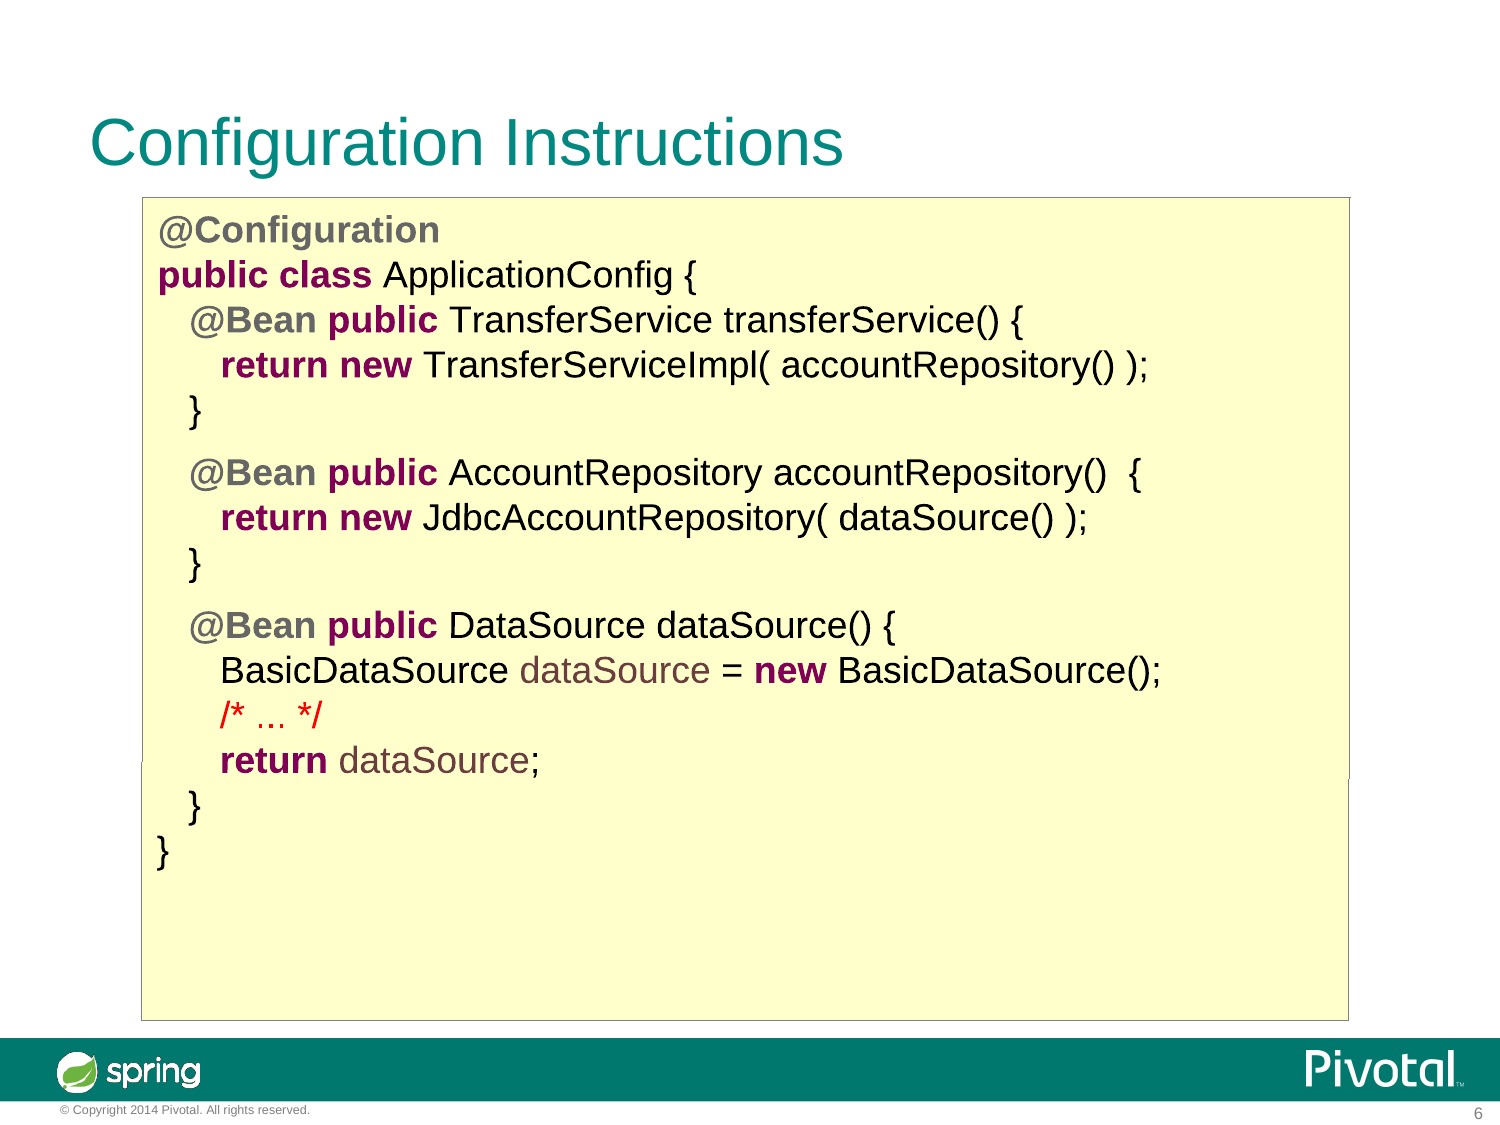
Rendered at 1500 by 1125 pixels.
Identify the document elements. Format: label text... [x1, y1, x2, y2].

title Configuration Instructions [75, 45, 1426, 233]
picture [1306, 1050, 1464, 1087]
picture [32, 1041, 210, 1103]
text_box @Configuration public class ApplicationConfig { @Bean public TransferService transferService() { return new TransferServiceImpl( accountRepository() ); } @Bean public AccountRepository accountRepository() { return new JdbcAccountRepository( dataSource() ); } @Bean public DataSource dataSource() { BasicDataSource dataSource = new BasicDataSource(); /* ... */ return dataSource; } } [141, 197, 1351, 1021]
